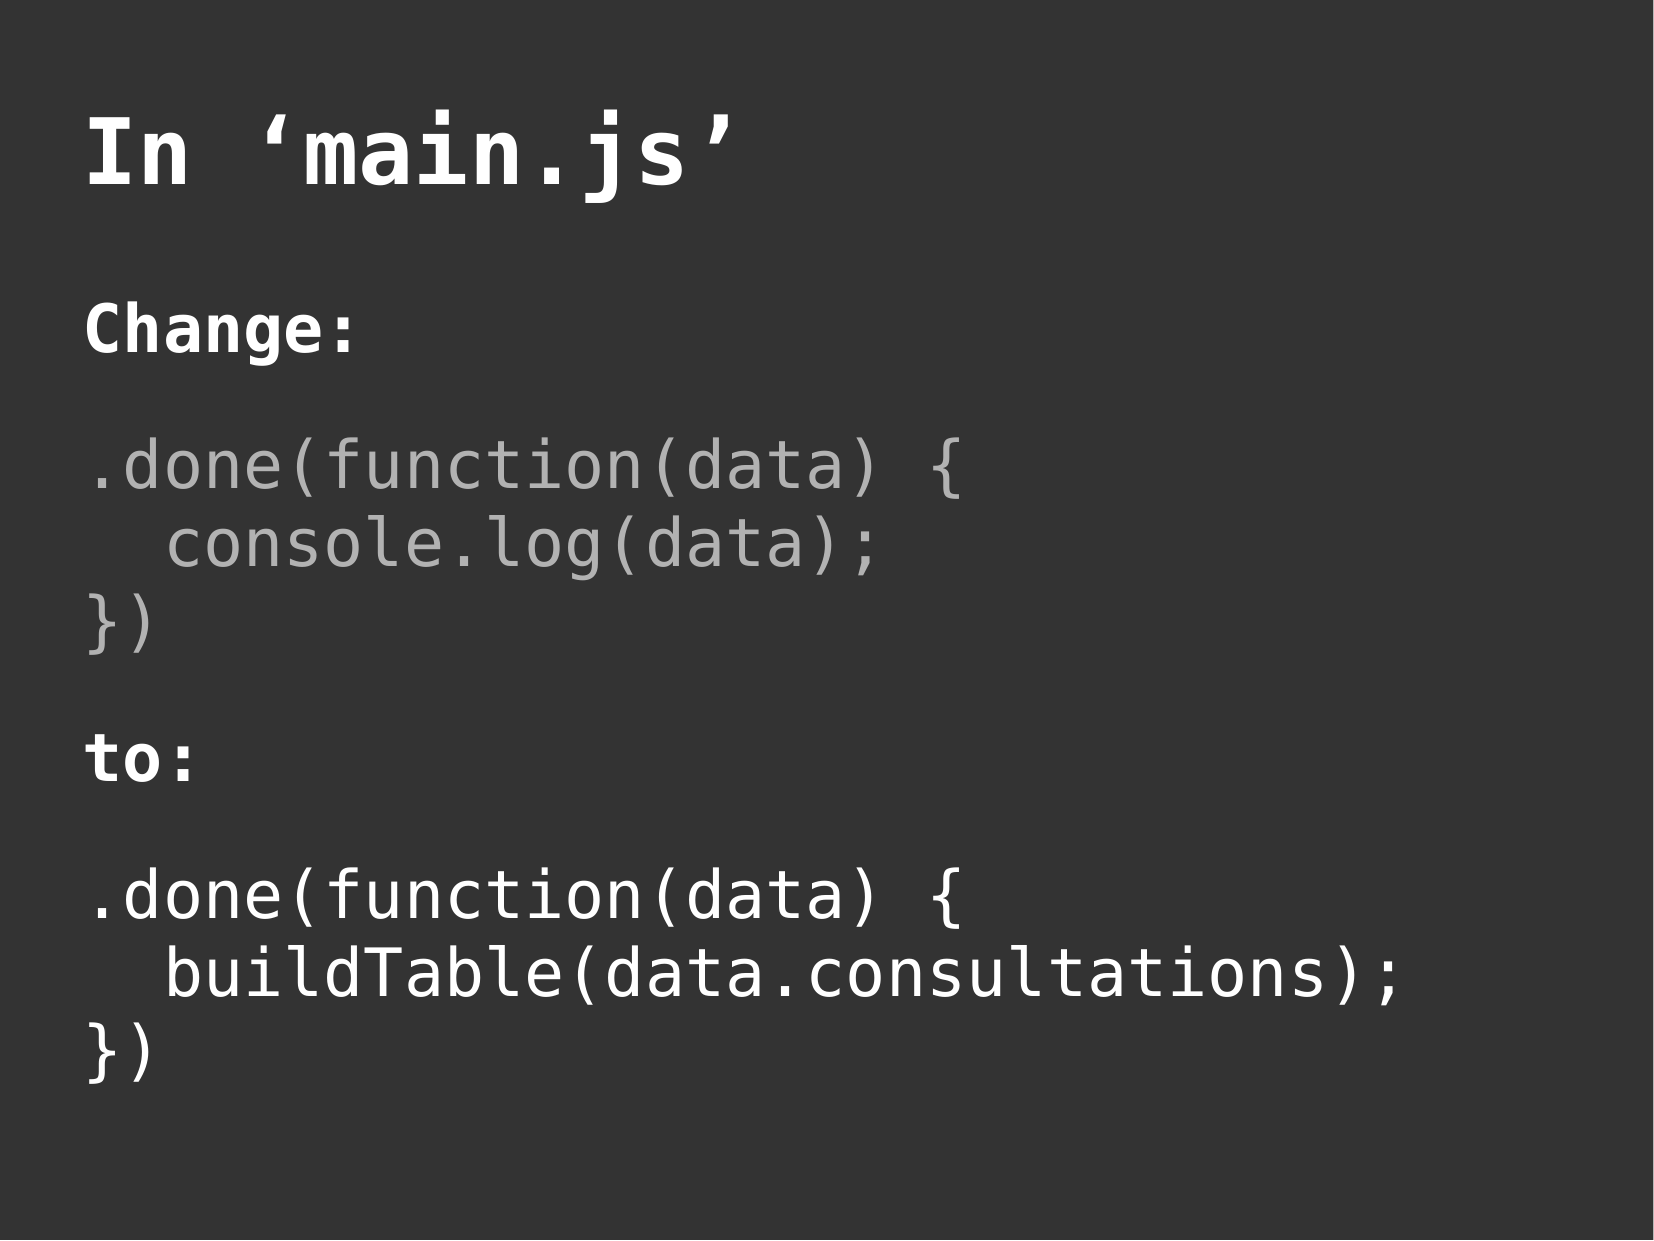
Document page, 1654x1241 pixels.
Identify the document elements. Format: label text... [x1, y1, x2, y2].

list Change: .done(function(data) { console.log(data); }) to: .done(function(data) { buildTable(data.consultations); }) [82, 290, 1571, 1182]
title In ‘main.js’ [82, 49, 1571, 257]
